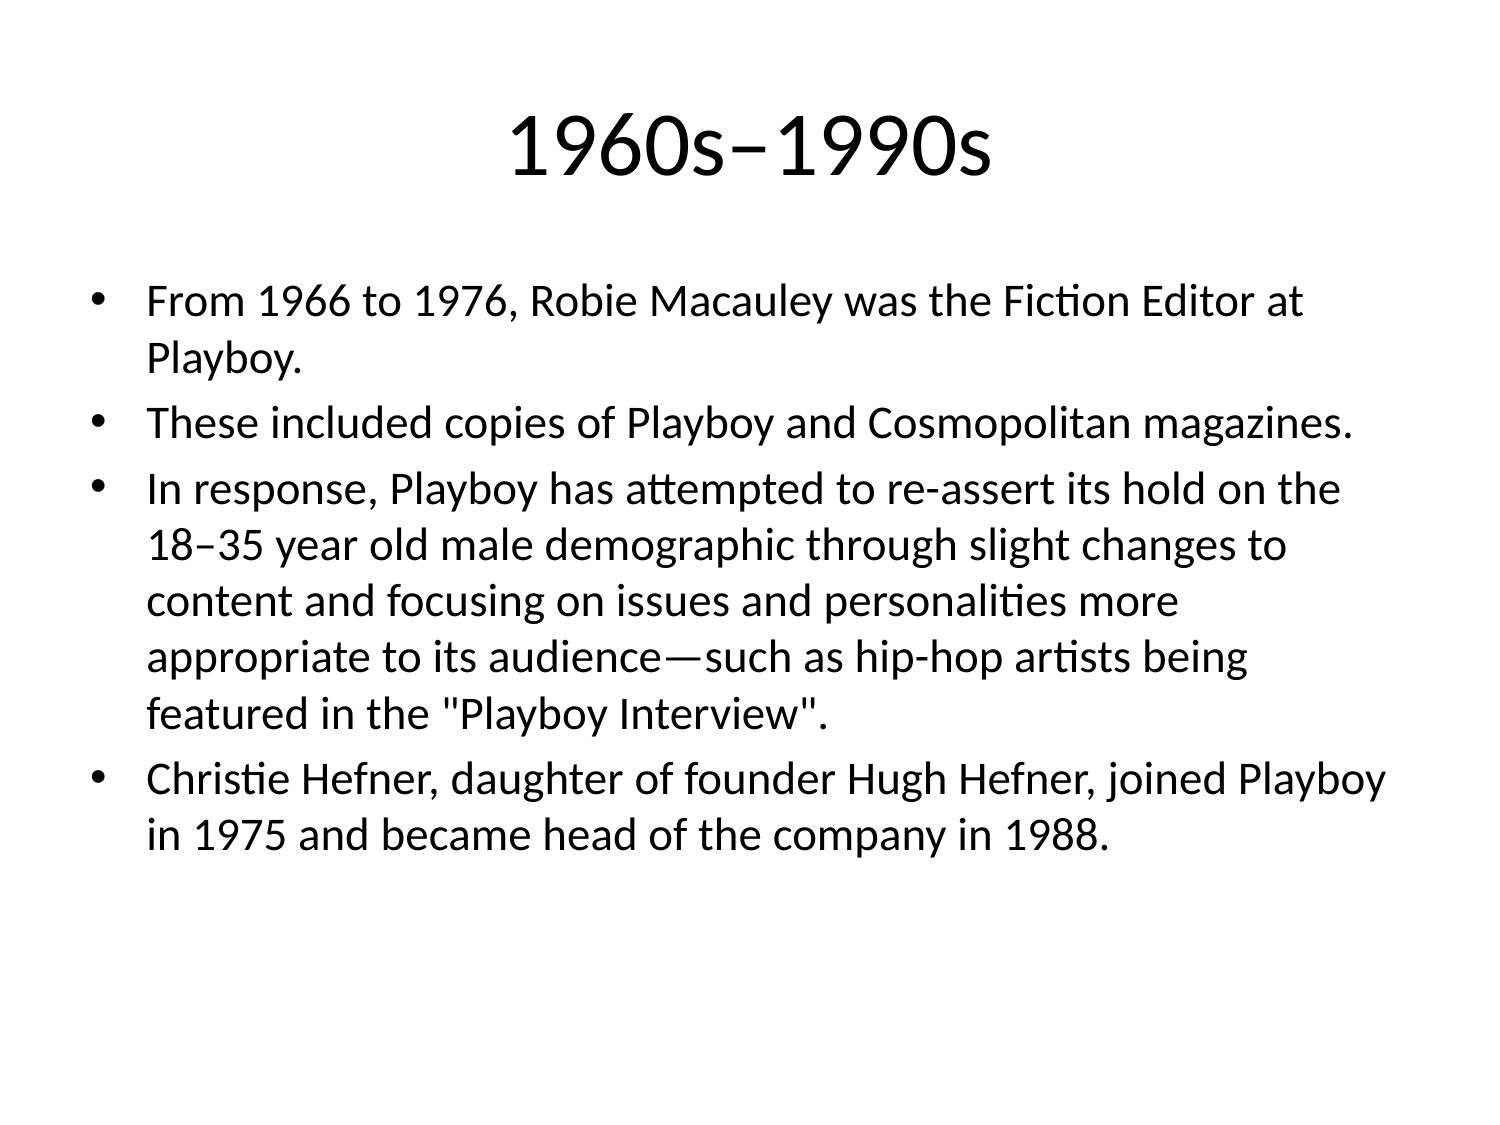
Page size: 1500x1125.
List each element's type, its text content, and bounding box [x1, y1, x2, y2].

list From 1966 to 1976, Robie Macauley was the Fiction Editor at Playboy. These included copies of Playboy and Cosmopolitan magazines. In response, Playboy has attempted to re-assert its hold on the 18–35 year old male demographic through slight changes to content and focusing on issues and personalities more appropriate to its audience—such as hip-hop artists being featured in the "Playboy Interview". Christie Hefner, daughter of founder Hugh Hefner, joined Playboy in 1975 and became head of the company in 1988. [75, 262, 1425, 1005]
title 1960s–1990s [75, 45, 1425, 233]
